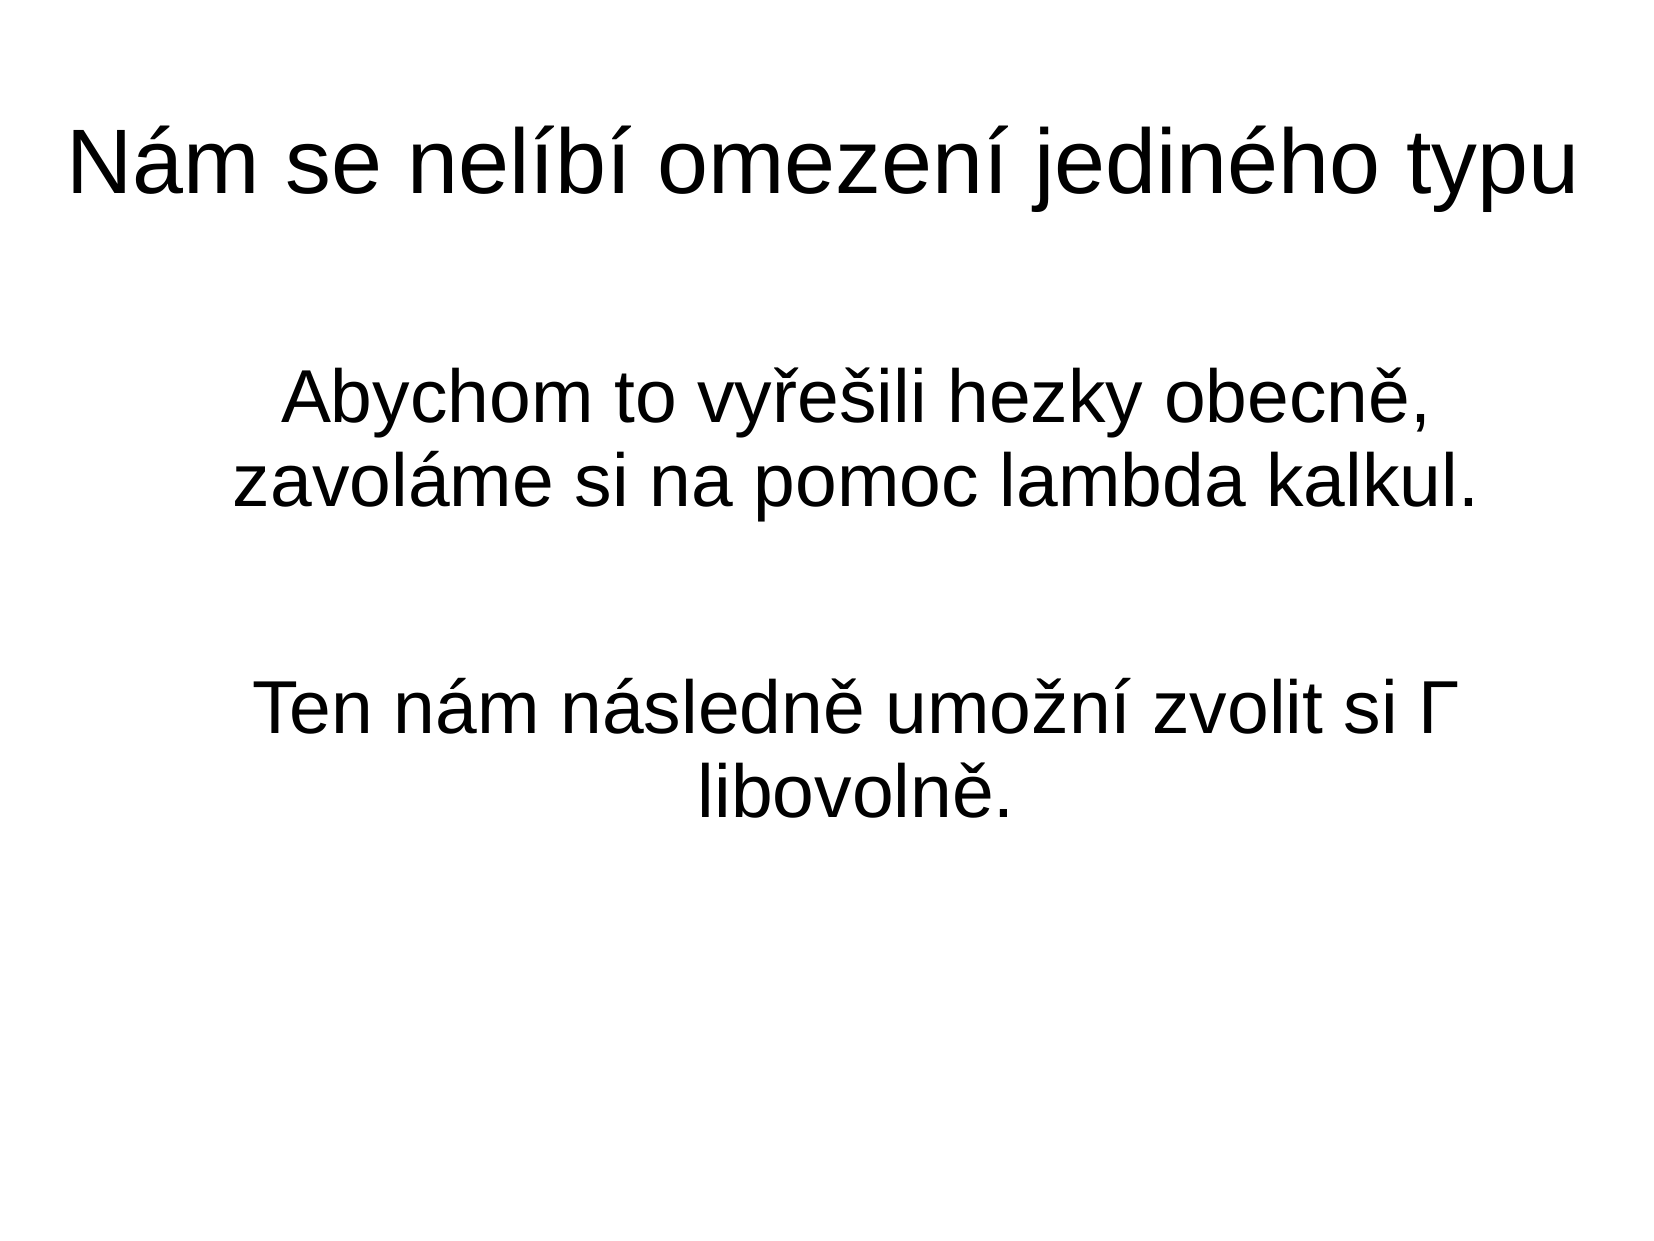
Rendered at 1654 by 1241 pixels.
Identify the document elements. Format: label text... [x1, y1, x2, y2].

list Abychom to vyřešili hezky obecně, zavoláme si na pomoc lambda kalkul. Ten nám následně umožní zvolit si Γ libovolně. [76, 354, 1565, 1074]
title Nám se nelíbí omezení jediného typu [53, 58, 1595, 266]
